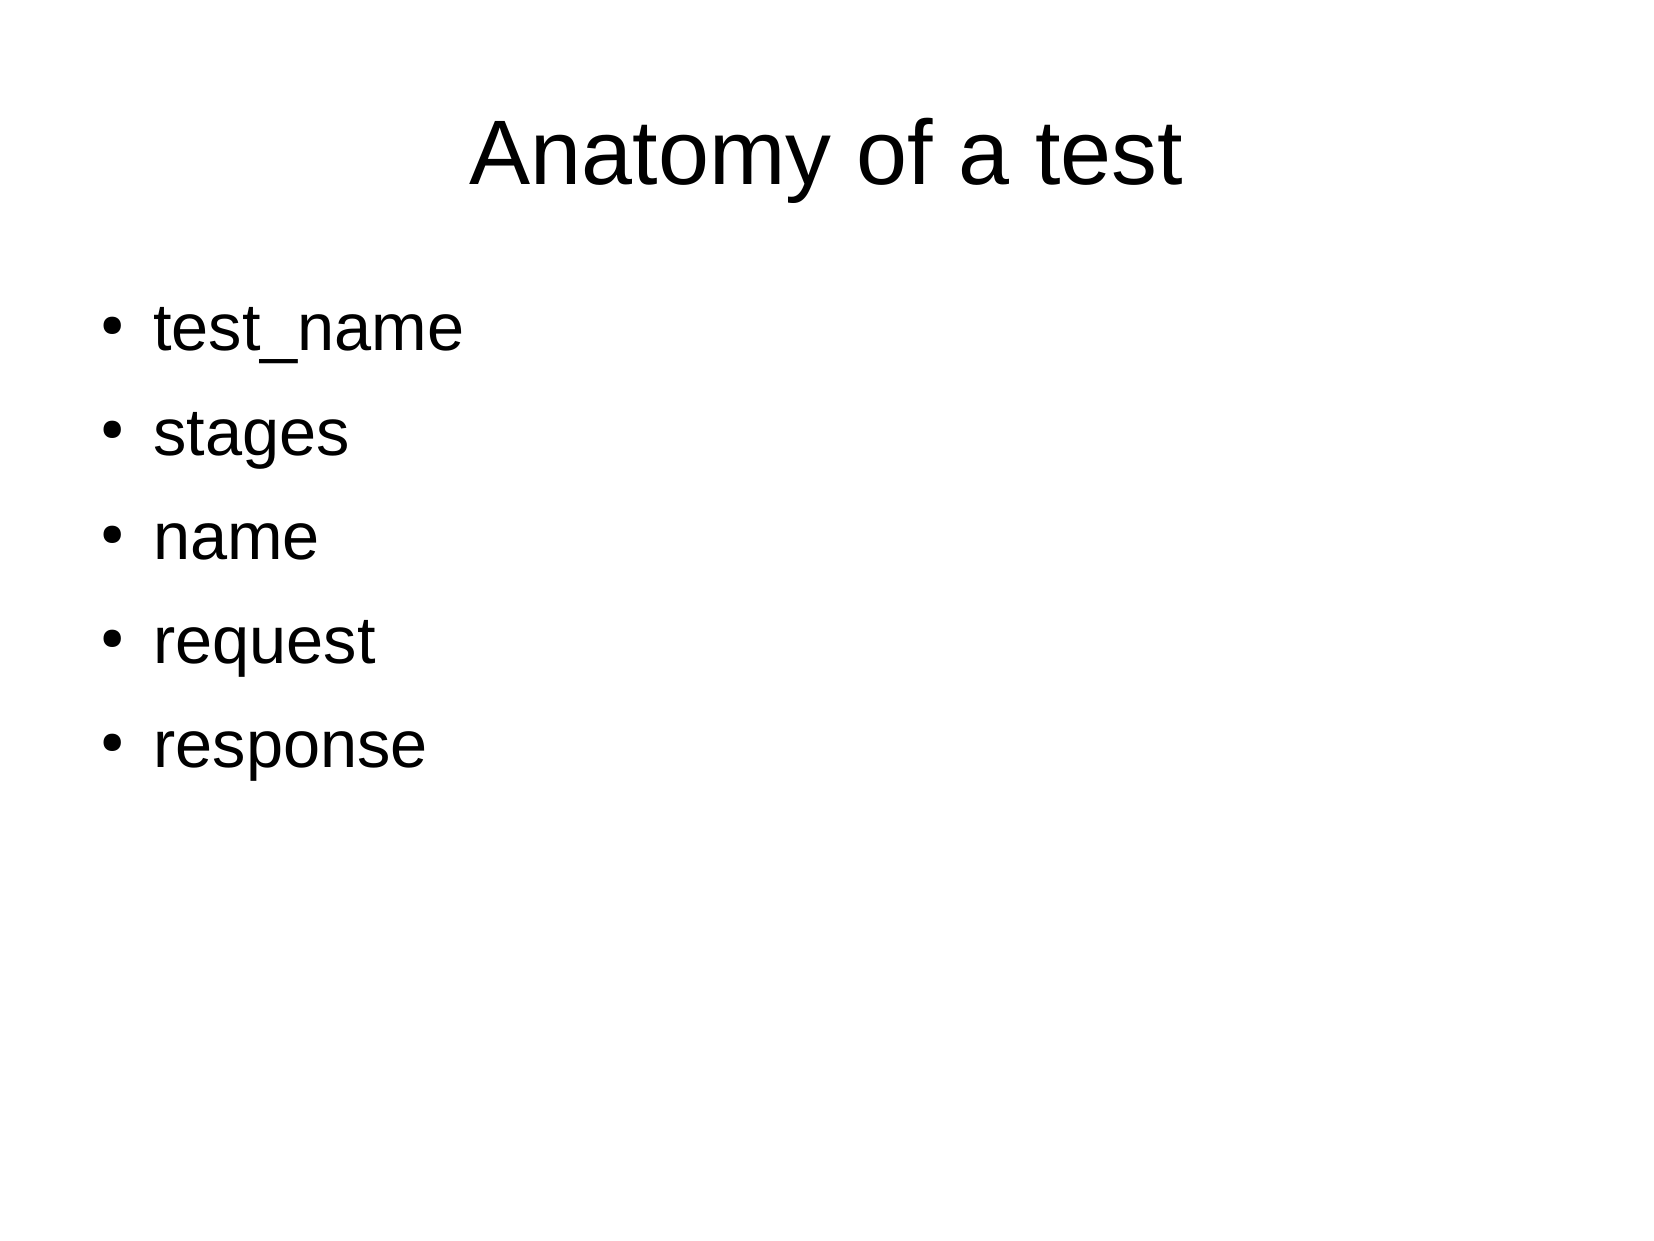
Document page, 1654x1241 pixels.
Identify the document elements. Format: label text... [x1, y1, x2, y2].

list test_name stages name request response [82, 290, 1571, 1010]
title Anatomy of a test [82, 49, 1571, 257]
